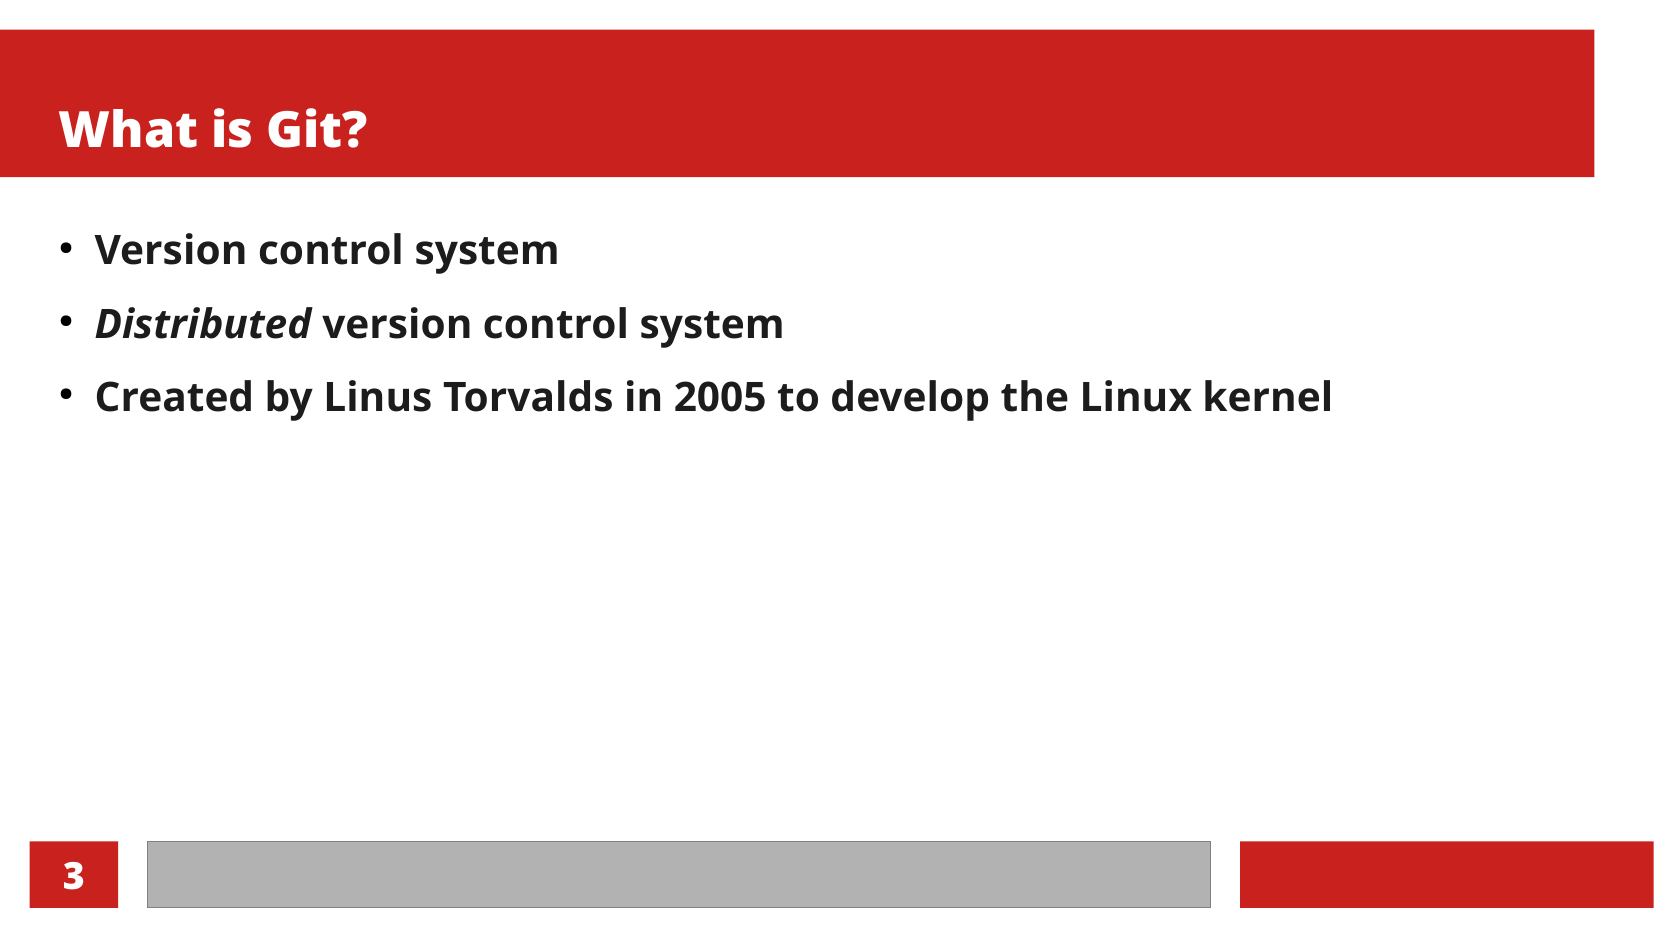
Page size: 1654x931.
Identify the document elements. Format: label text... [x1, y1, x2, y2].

title What is Git? [59, 44, 1595, 163]
list Version control system Distributed version control system Created by Linus Torvalds in 2005 to develop the Linux kernel [59, 221, 1565, 798]
